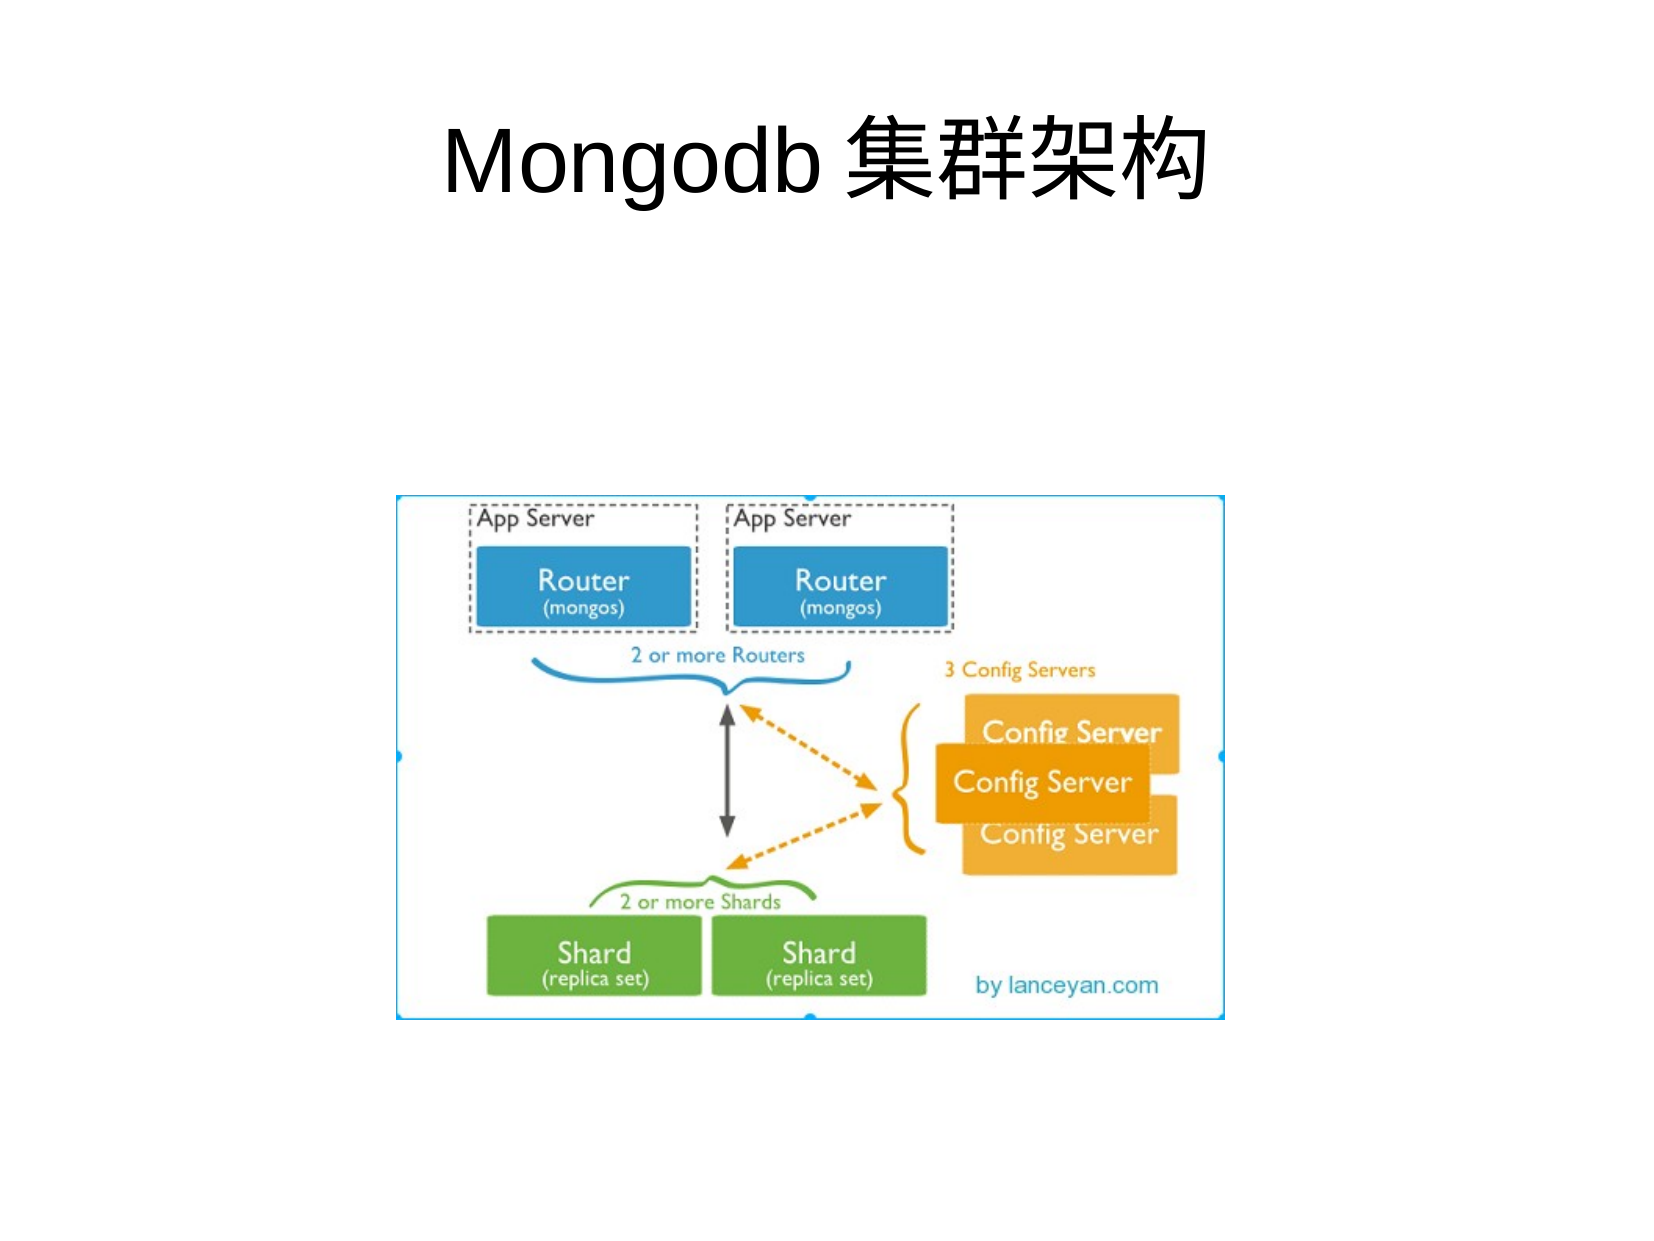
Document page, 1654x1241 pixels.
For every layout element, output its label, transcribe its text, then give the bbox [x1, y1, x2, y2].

title Mongodb集群架构 [82, 49, 1571, 257]
picture [396, 495, 1225, 1020]
